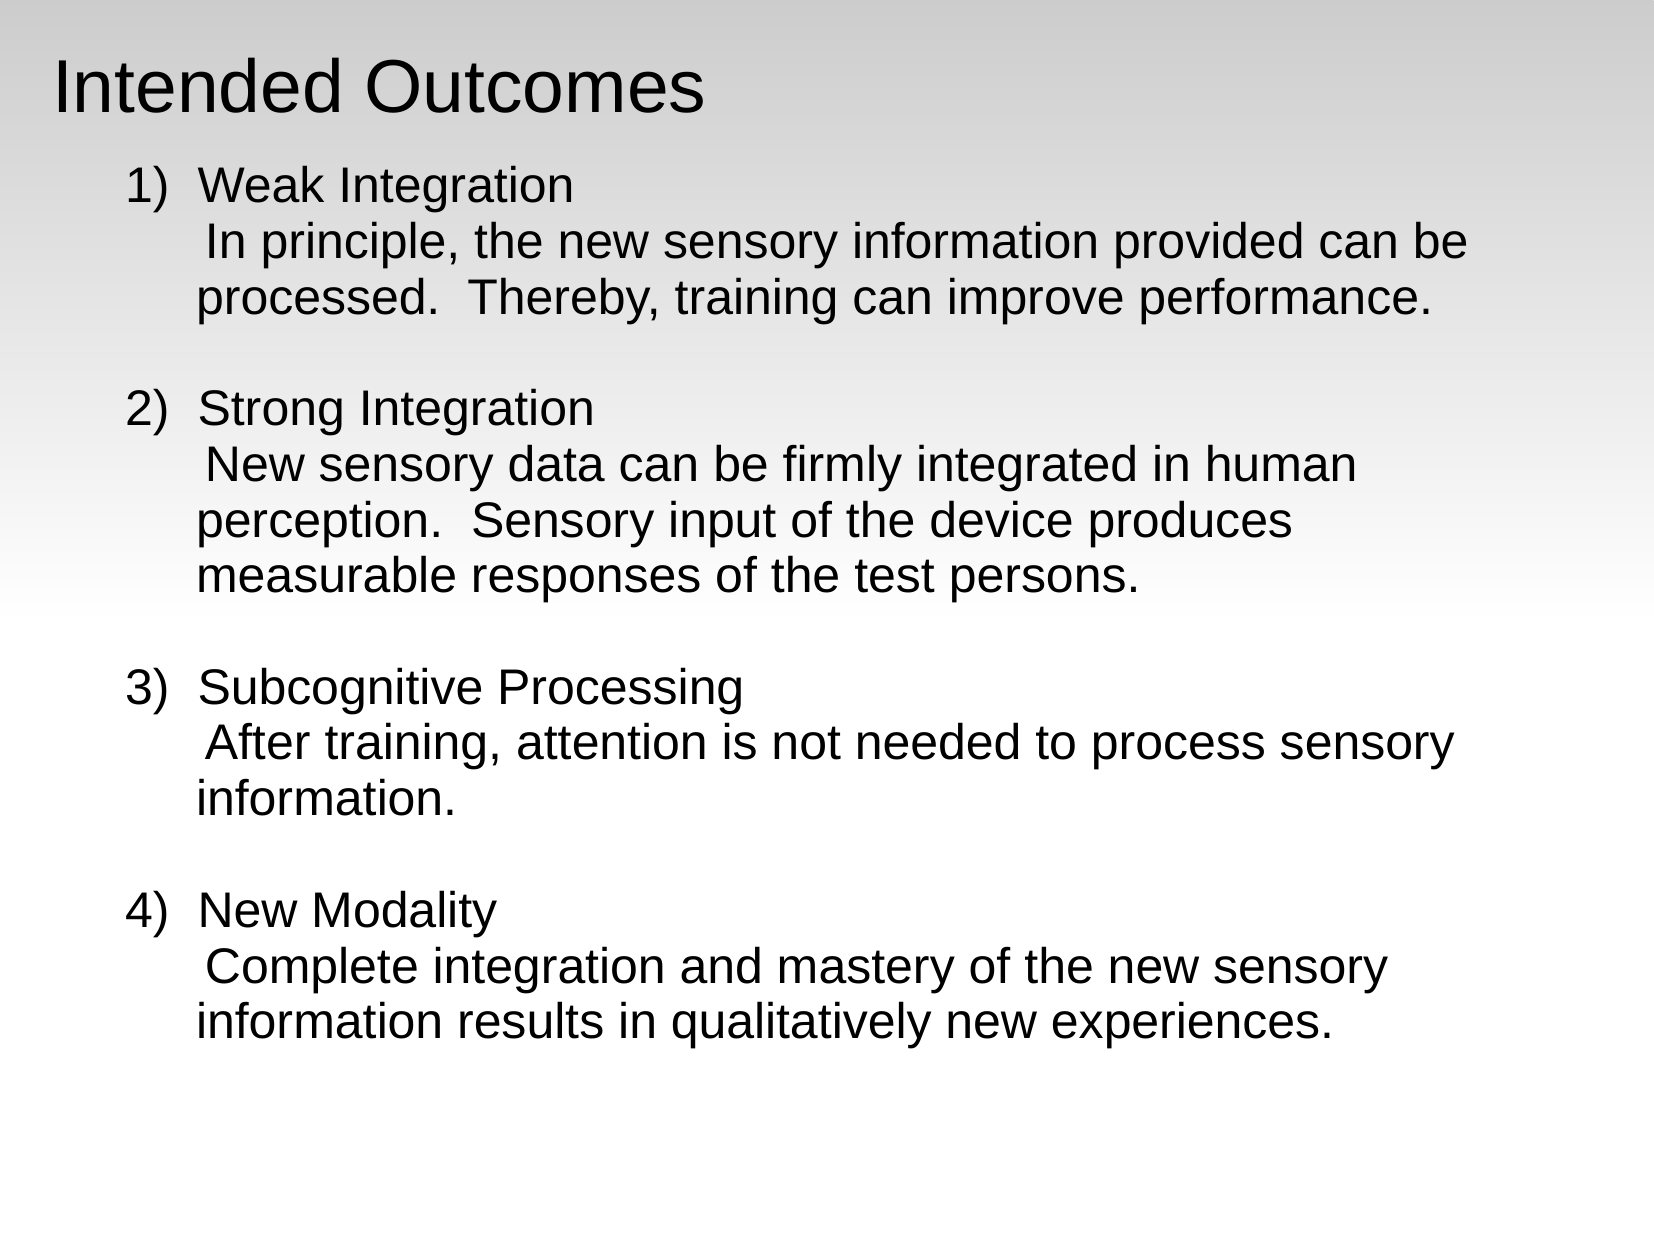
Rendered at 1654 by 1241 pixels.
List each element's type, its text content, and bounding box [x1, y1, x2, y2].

text_box Weak Integration In principle, the new sensory information provided can be processed. Thereby, training can improve performance. Strong Integration New sensory data can be firmly integrated in human perception. Sensory input of the device produces measurable responses of the test persons. Subcognitive Processing After training, attention is not needed to process sensory information. New Modality Complete integration and mastery of the new sensory information results in qualitatively new experiences. [75, 150, 1576, 1163]
text_box Intended Outcomes [37, 37, 722, 137]
